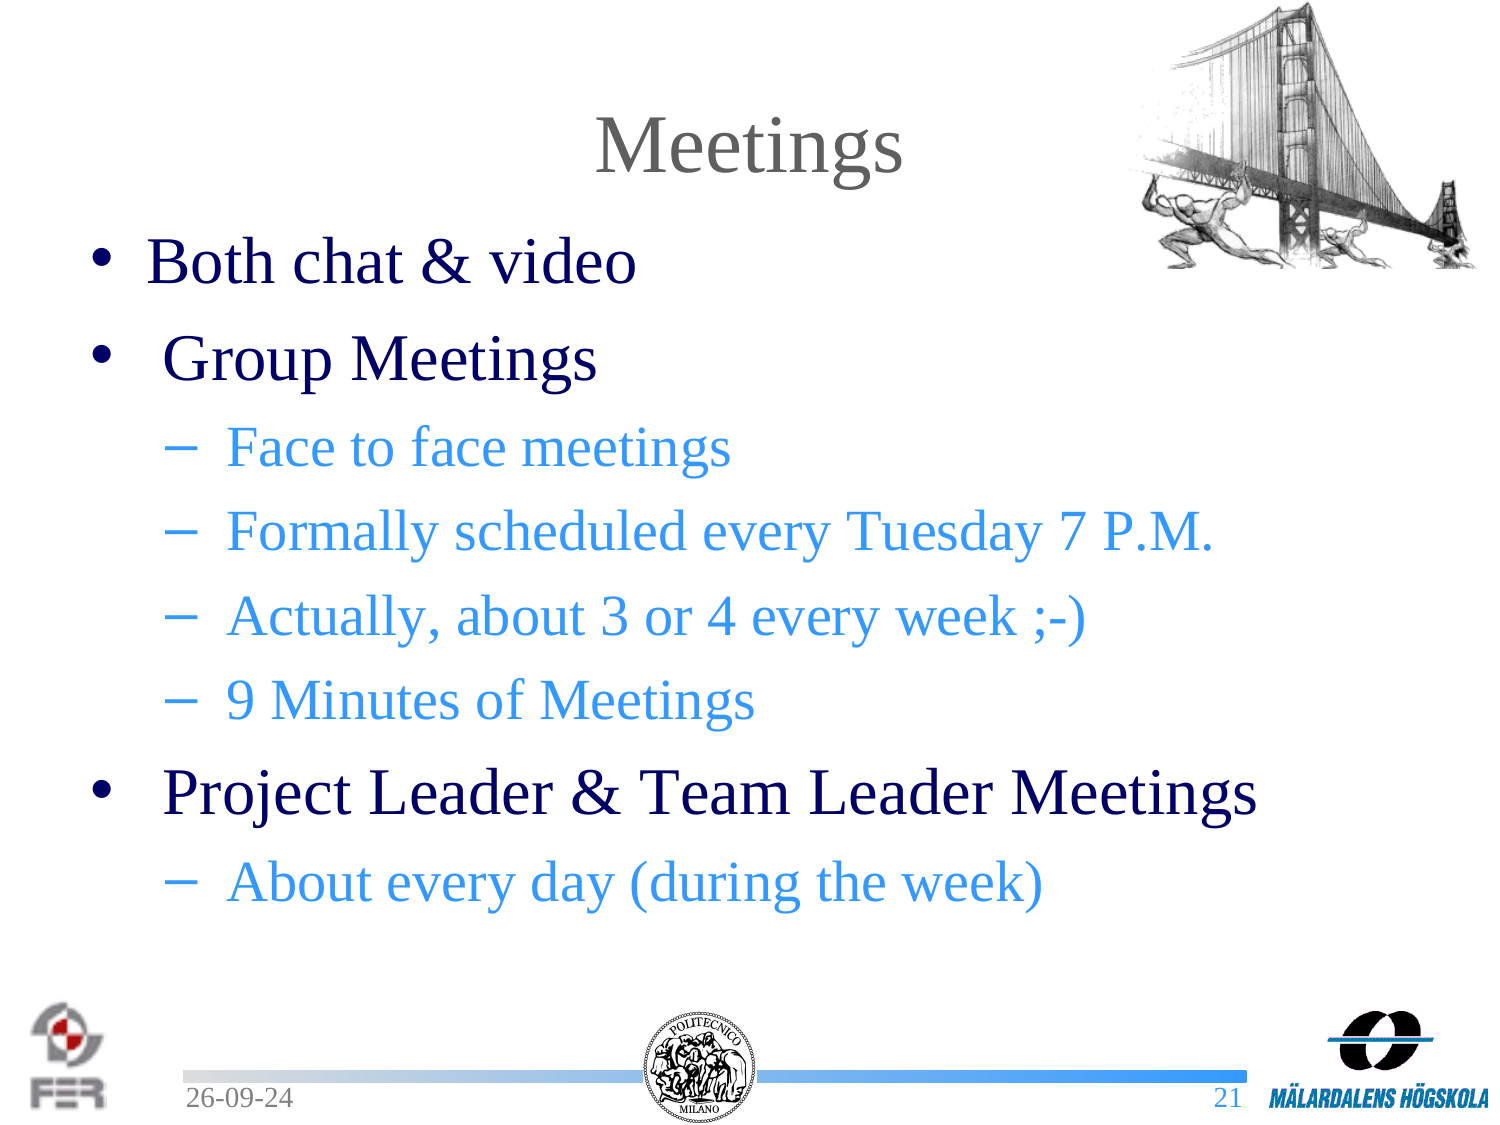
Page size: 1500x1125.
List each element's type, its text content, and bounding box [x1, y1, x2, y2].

title Meetings [75, 45, 1122, 209]
list Both chat & video Group Meetings Face to face meetings Formally scheduled every Tuesday 7 P.M. Actually, about 3 or 4 every week ;-) 9 Minutes of Meetings Project Leader & Team Leader Meetings About every day (during the week) [75, 209, 1426, 952]
text_box <numero> [1186, 1070, 1258, 1114]
picture [1122, 0, 1477, 269]
text_box 13-11-06 [171, 1070, 396, 1114]
picture [1454, 1091, 1459, 1108]
picture [1435, 1096, 1441, 1104]
picture [1269, 1011, 1488, 1108]
picture [643, 1011, 757, 1123]
picture [29, 987, 107, 1125]
picture [1368, 1093, 1374, 1104]
